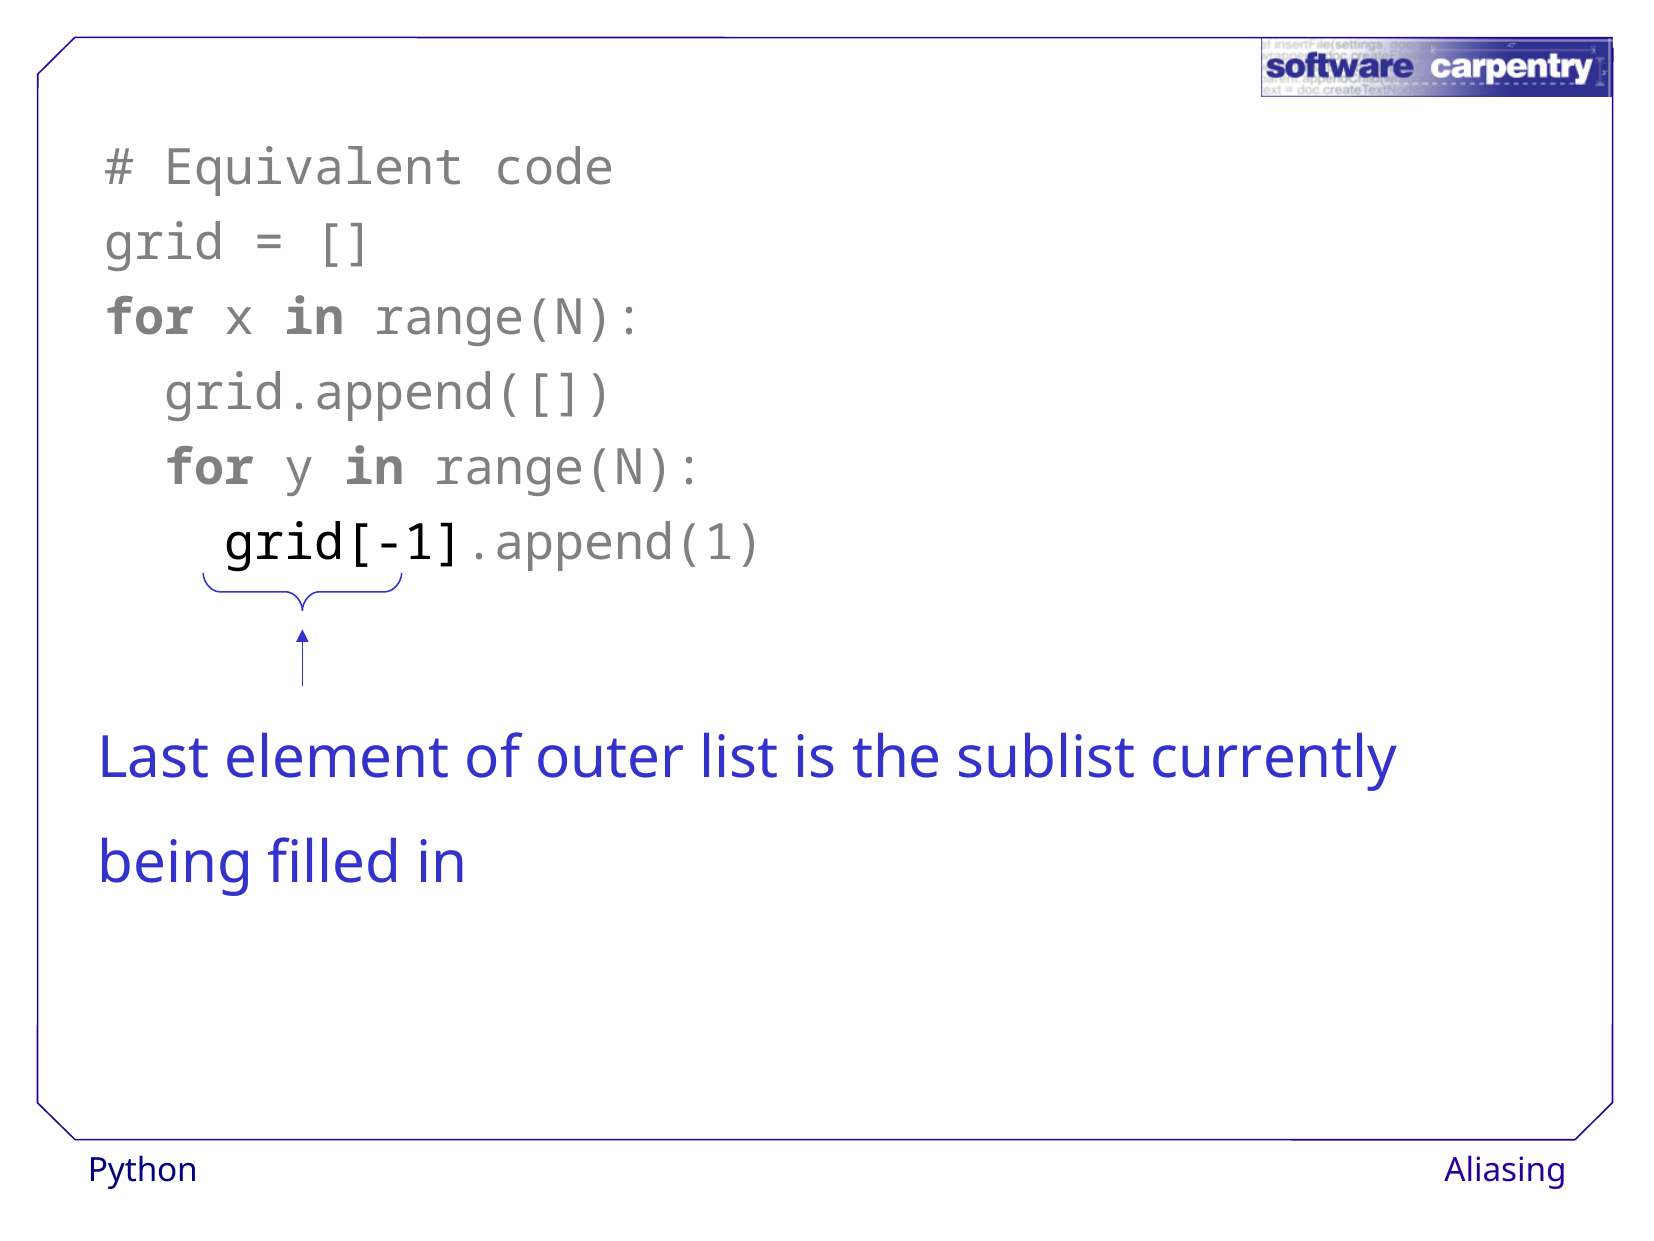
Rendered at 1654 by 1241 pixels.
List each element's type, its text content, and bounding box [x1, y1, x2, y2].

text_box Last element of outer list is the sublist currently being filled in [82, 676, 1413, 903]
picture [1261, 39, 1613, 97]
text_box # Equivalent code grid = [] for x in range(N): grid.append([]) for y in range(N): grid[-1].append(1) [89, 112, 1508, 1055]
